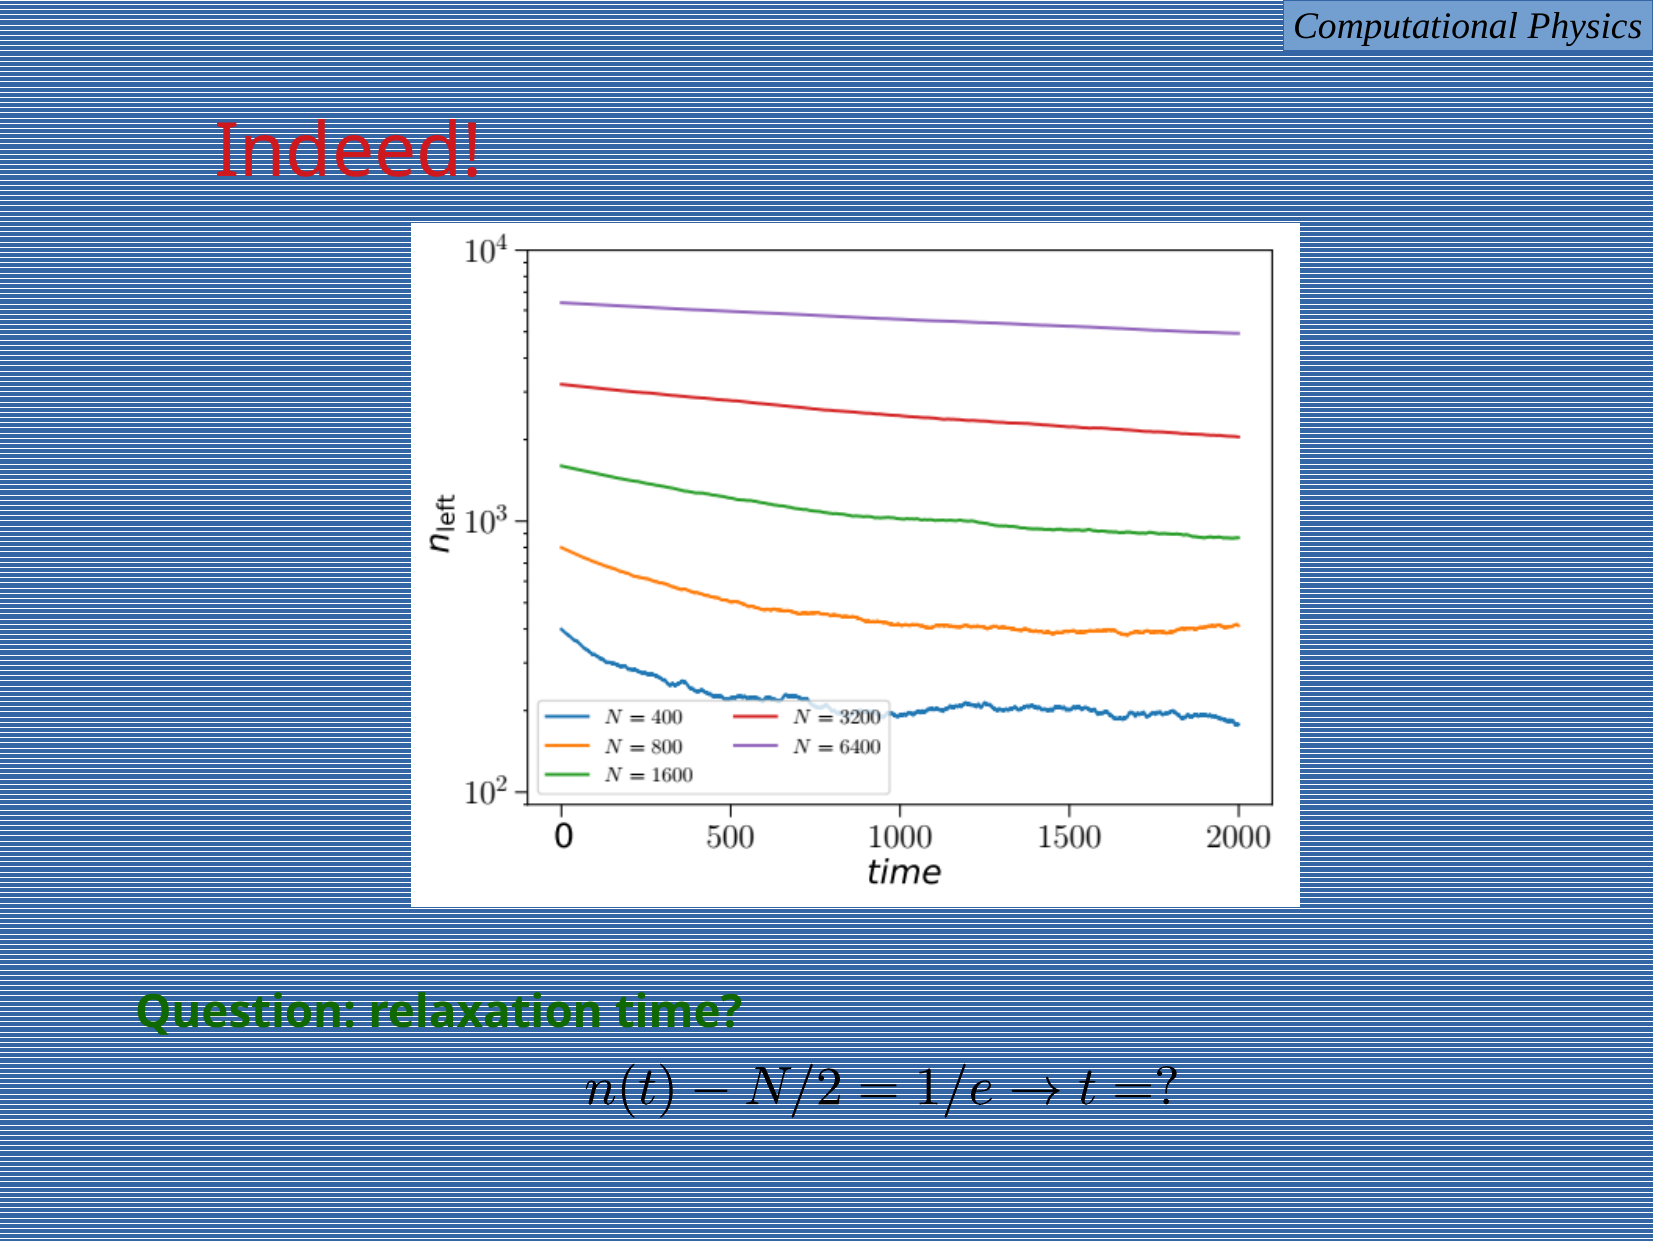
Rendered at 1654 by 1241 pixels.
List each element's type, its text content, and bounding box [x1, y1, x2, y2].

text_box Question: relaxation time? [120, 971, 728, 1038]
text_box Indeed! [199, 88, 486, 189]
text_box [584, 1063, 1180, 1118]
picture [411, 223, 1300, 907]
